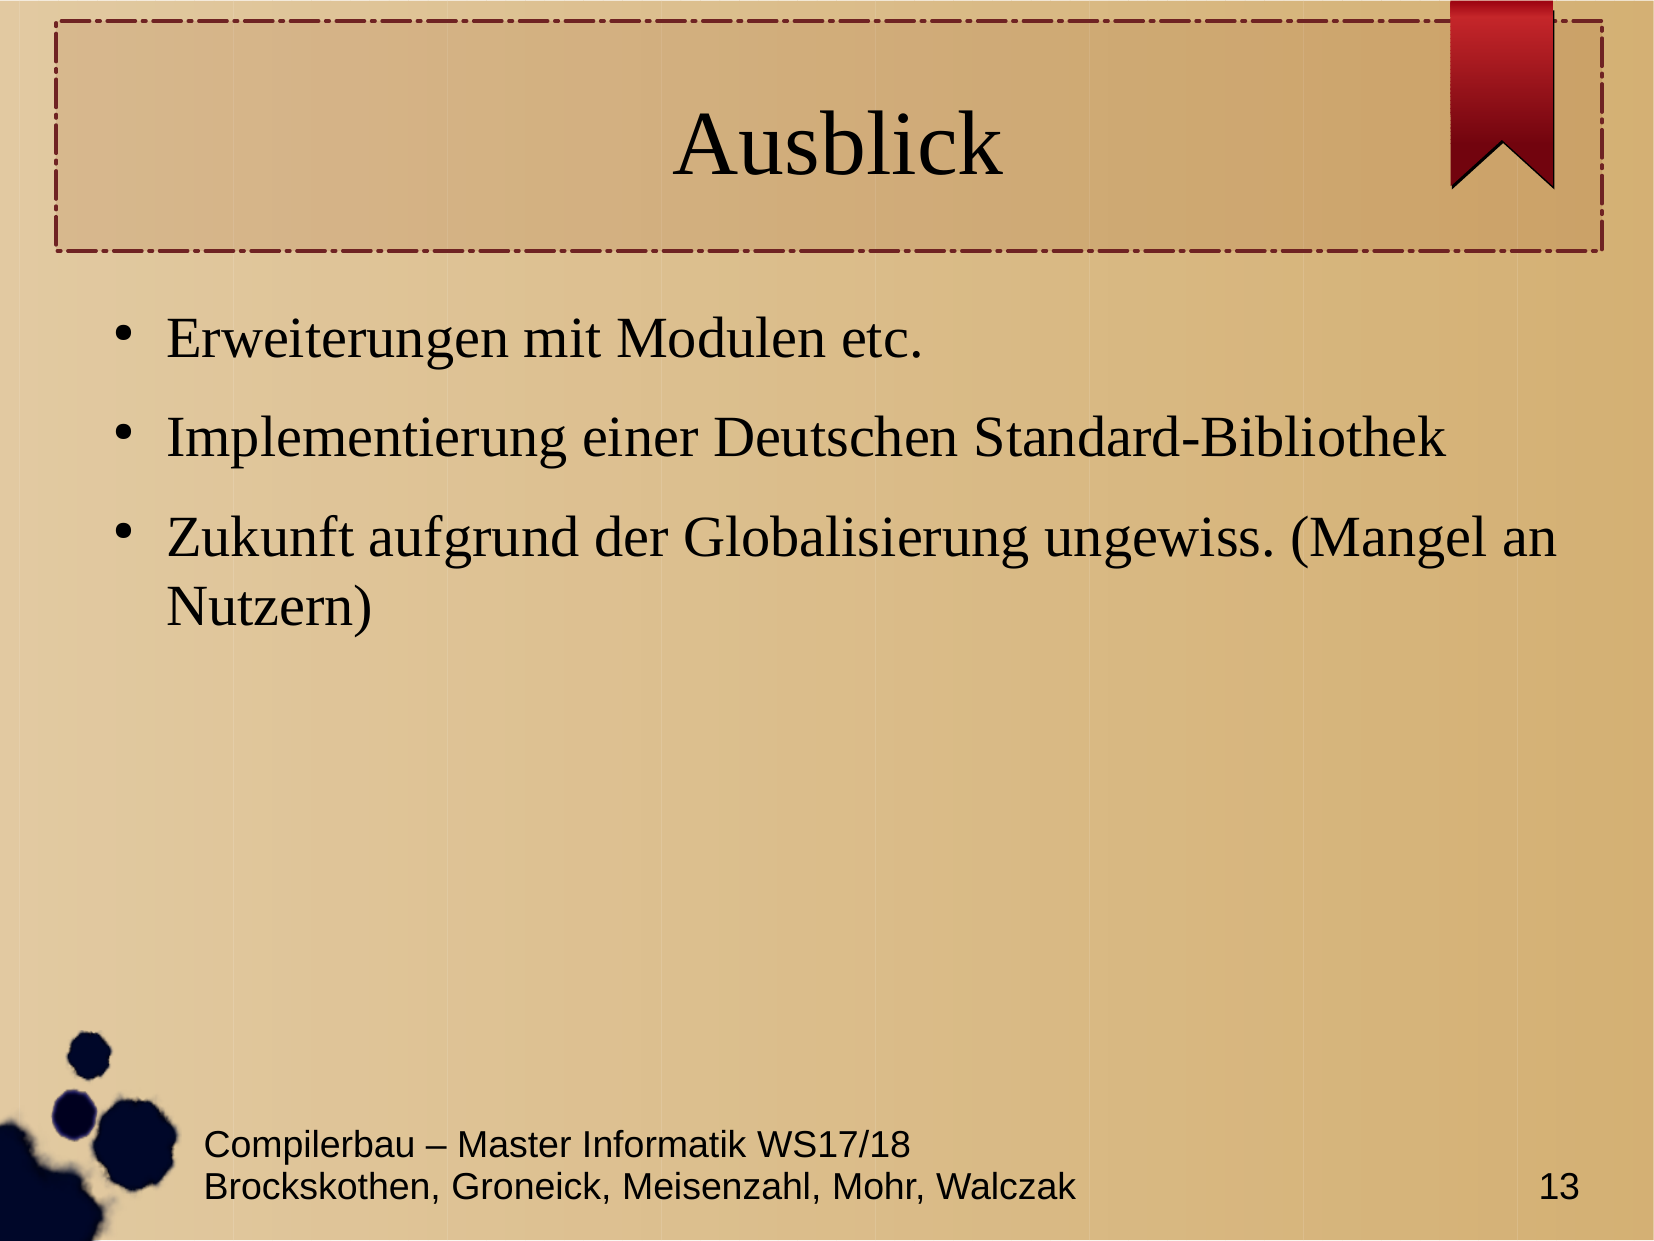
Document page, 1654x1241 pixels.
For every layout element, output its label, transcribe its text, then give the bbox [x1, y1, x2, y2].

title Ausblick [82, 47, 1595, 229]
list Erweiterungen mit Modulen etc. Implementierung einer Deutschen Standard-Bibliothek Zukunft aufgrund der Globalisierung ungewiss. (Mangel an Nutzern) [82, 299, 1571, 1019]
